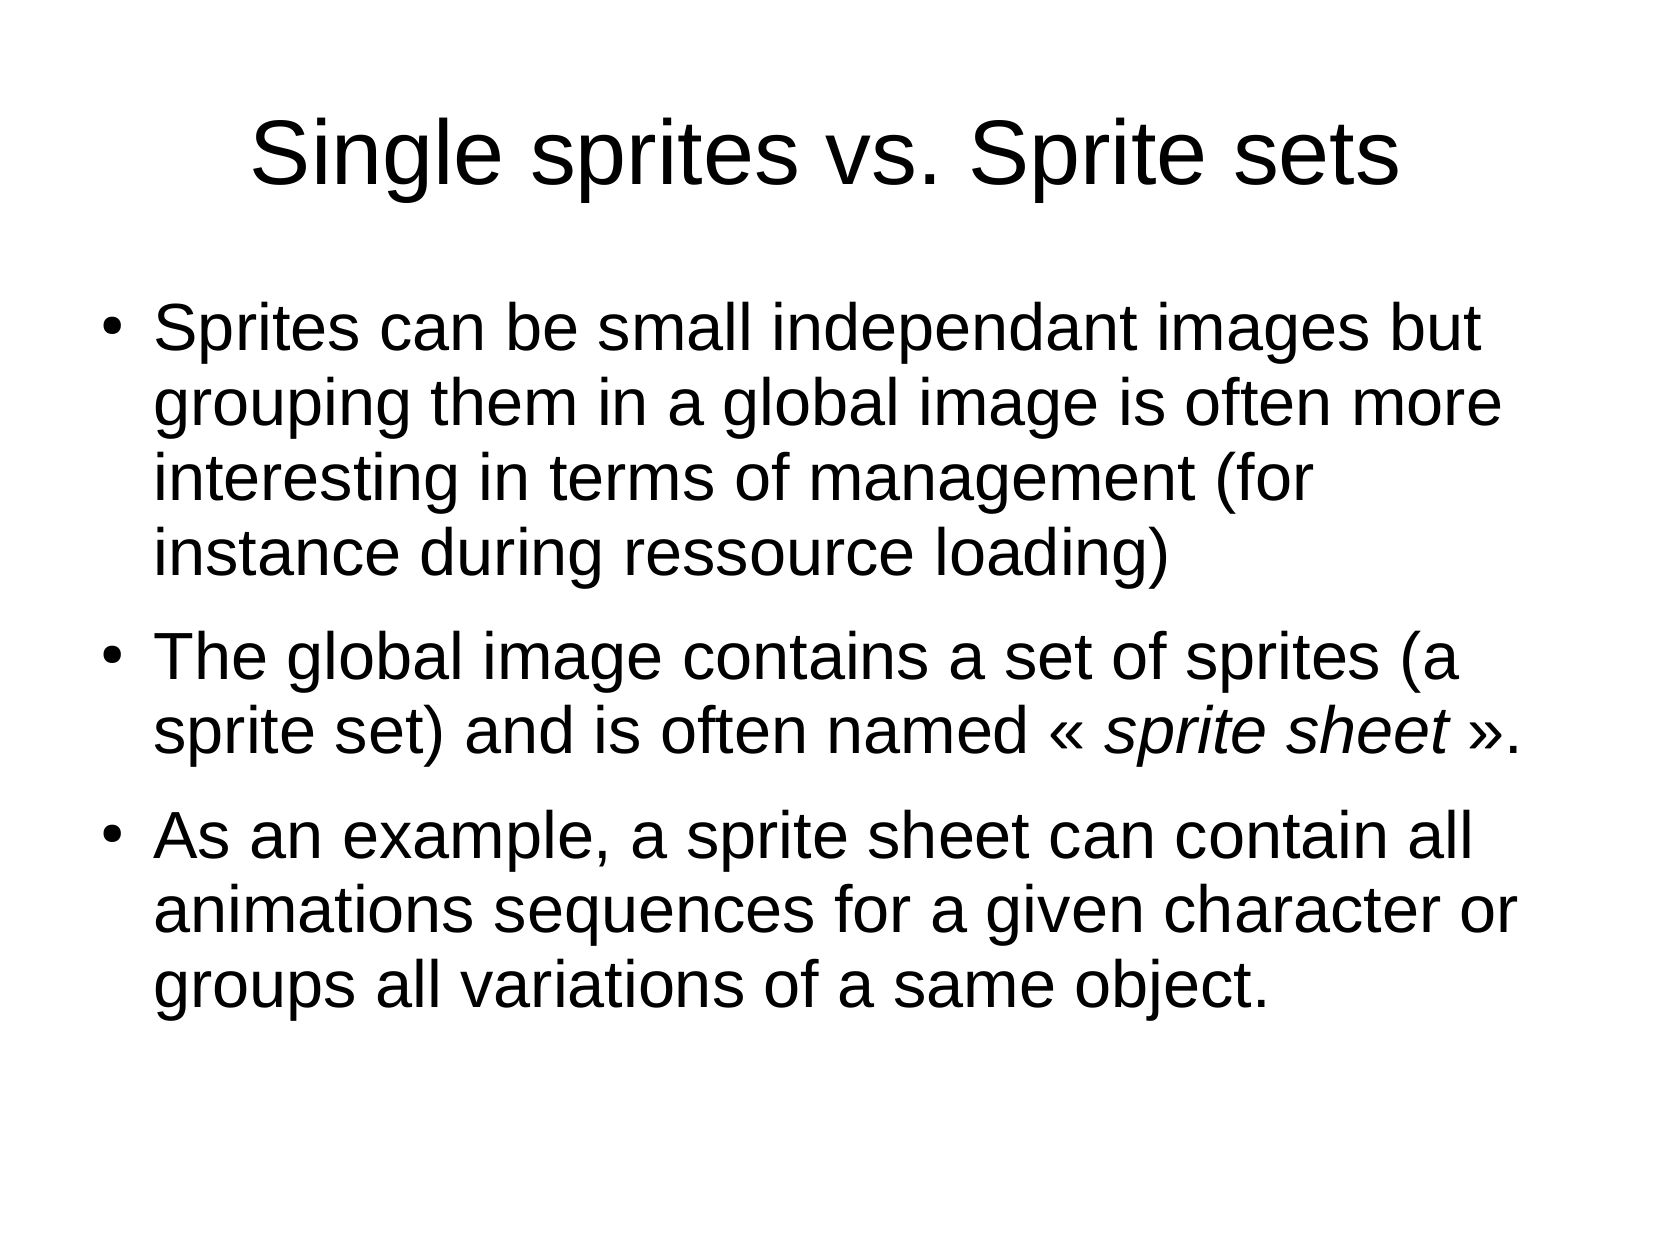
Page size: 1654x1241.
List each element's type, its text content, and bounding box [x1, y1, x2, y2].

title Single sprites vs. Sprite sets [82, 49, 1571, 257]
list Sprites can be small independant images but grouping them in a global image is often more interesting in terms of management (for instance during ressource loading) The global image contains a set of sprites (a sprite set) and is often named « sprite sheet ». As an example, a sprite sheet can contain all animations sequences for a given character or groups all variations of a same object. [82, 290, 1571, 1127]
